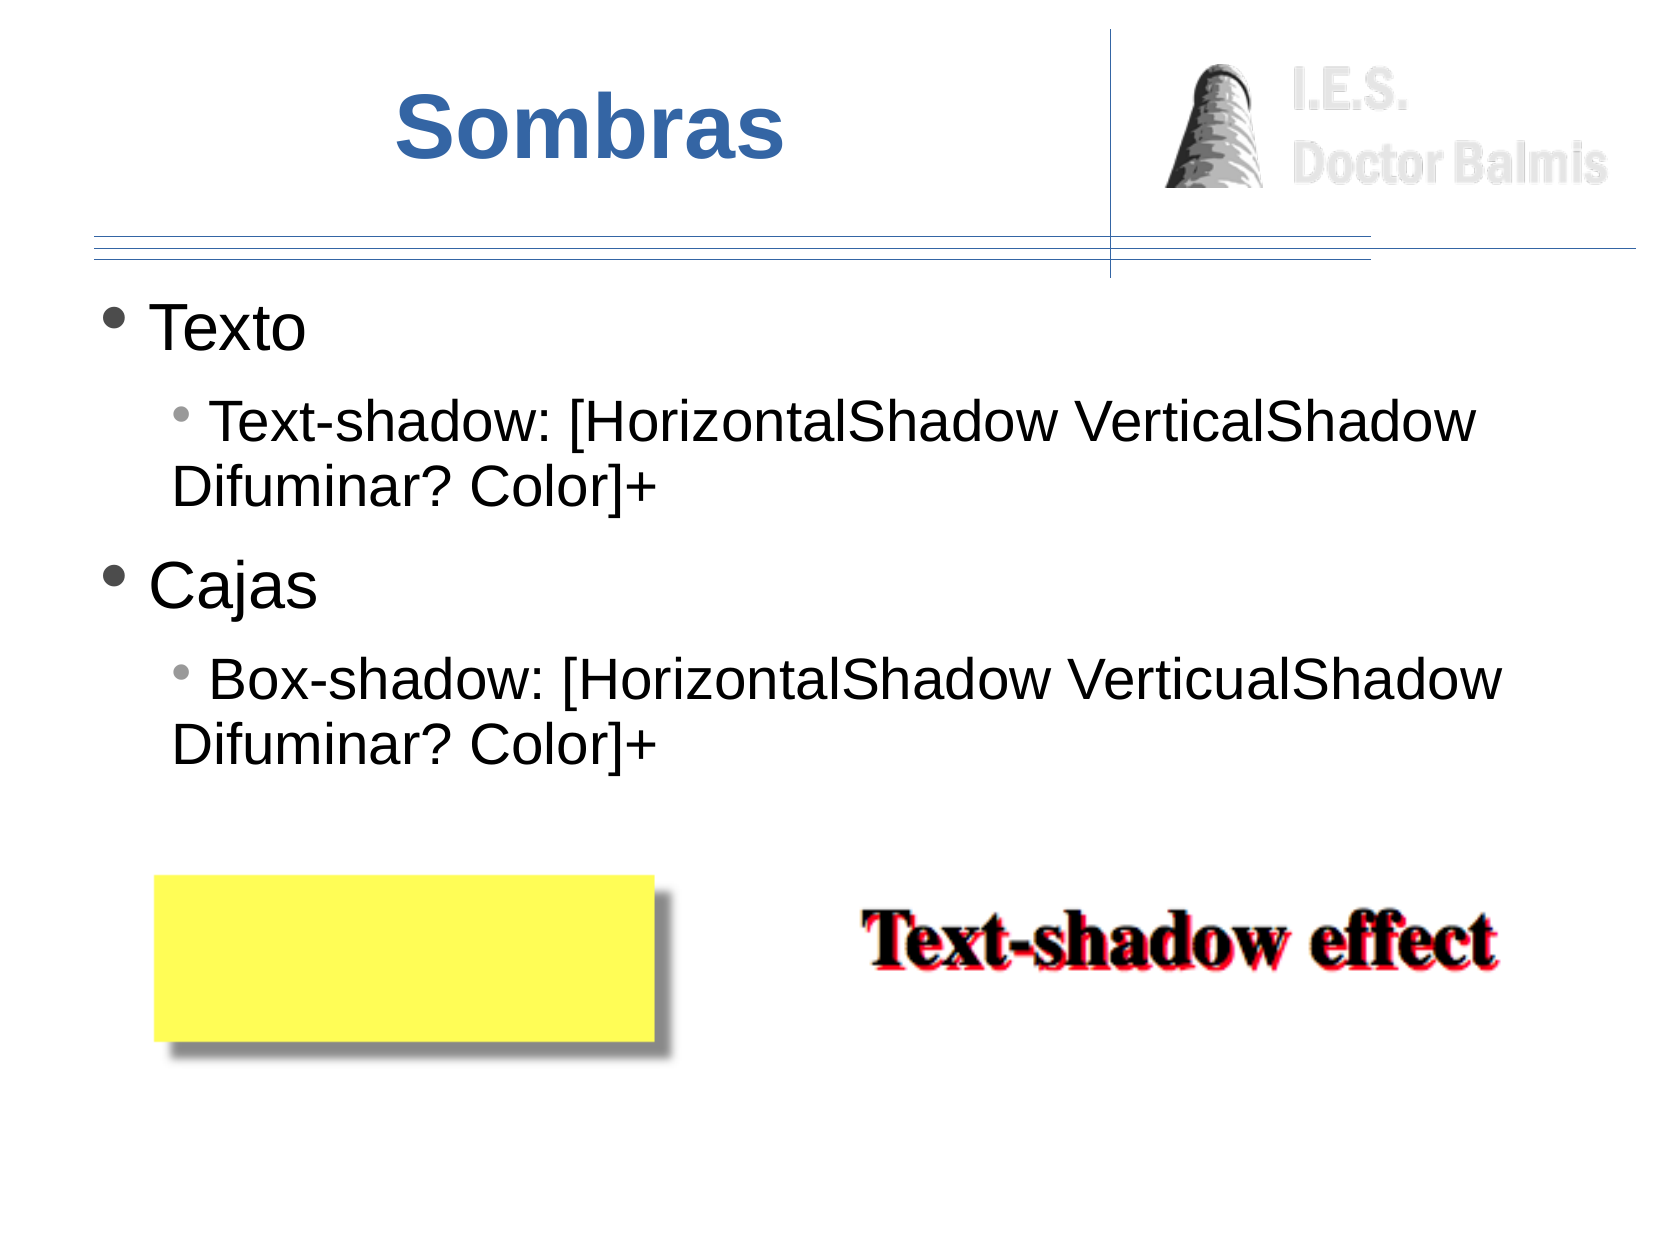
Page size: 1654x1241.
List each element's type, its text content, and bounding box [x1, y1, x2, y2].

picture [1133, 64, 1619, 188]
picture [141, 862, 725, 1099]
list Texto Text-shadow: [HorizontalShadow VerticalShadow Difuminar? Color]+ Cajas Box-shadow: [HorizontalShadow VerticualShadow Difuminar? Color]+ [82, 290, 1571, 1010]
title Sombras [118, 23, 1063, 231]
picture [841, 873, 1548, 1021]
